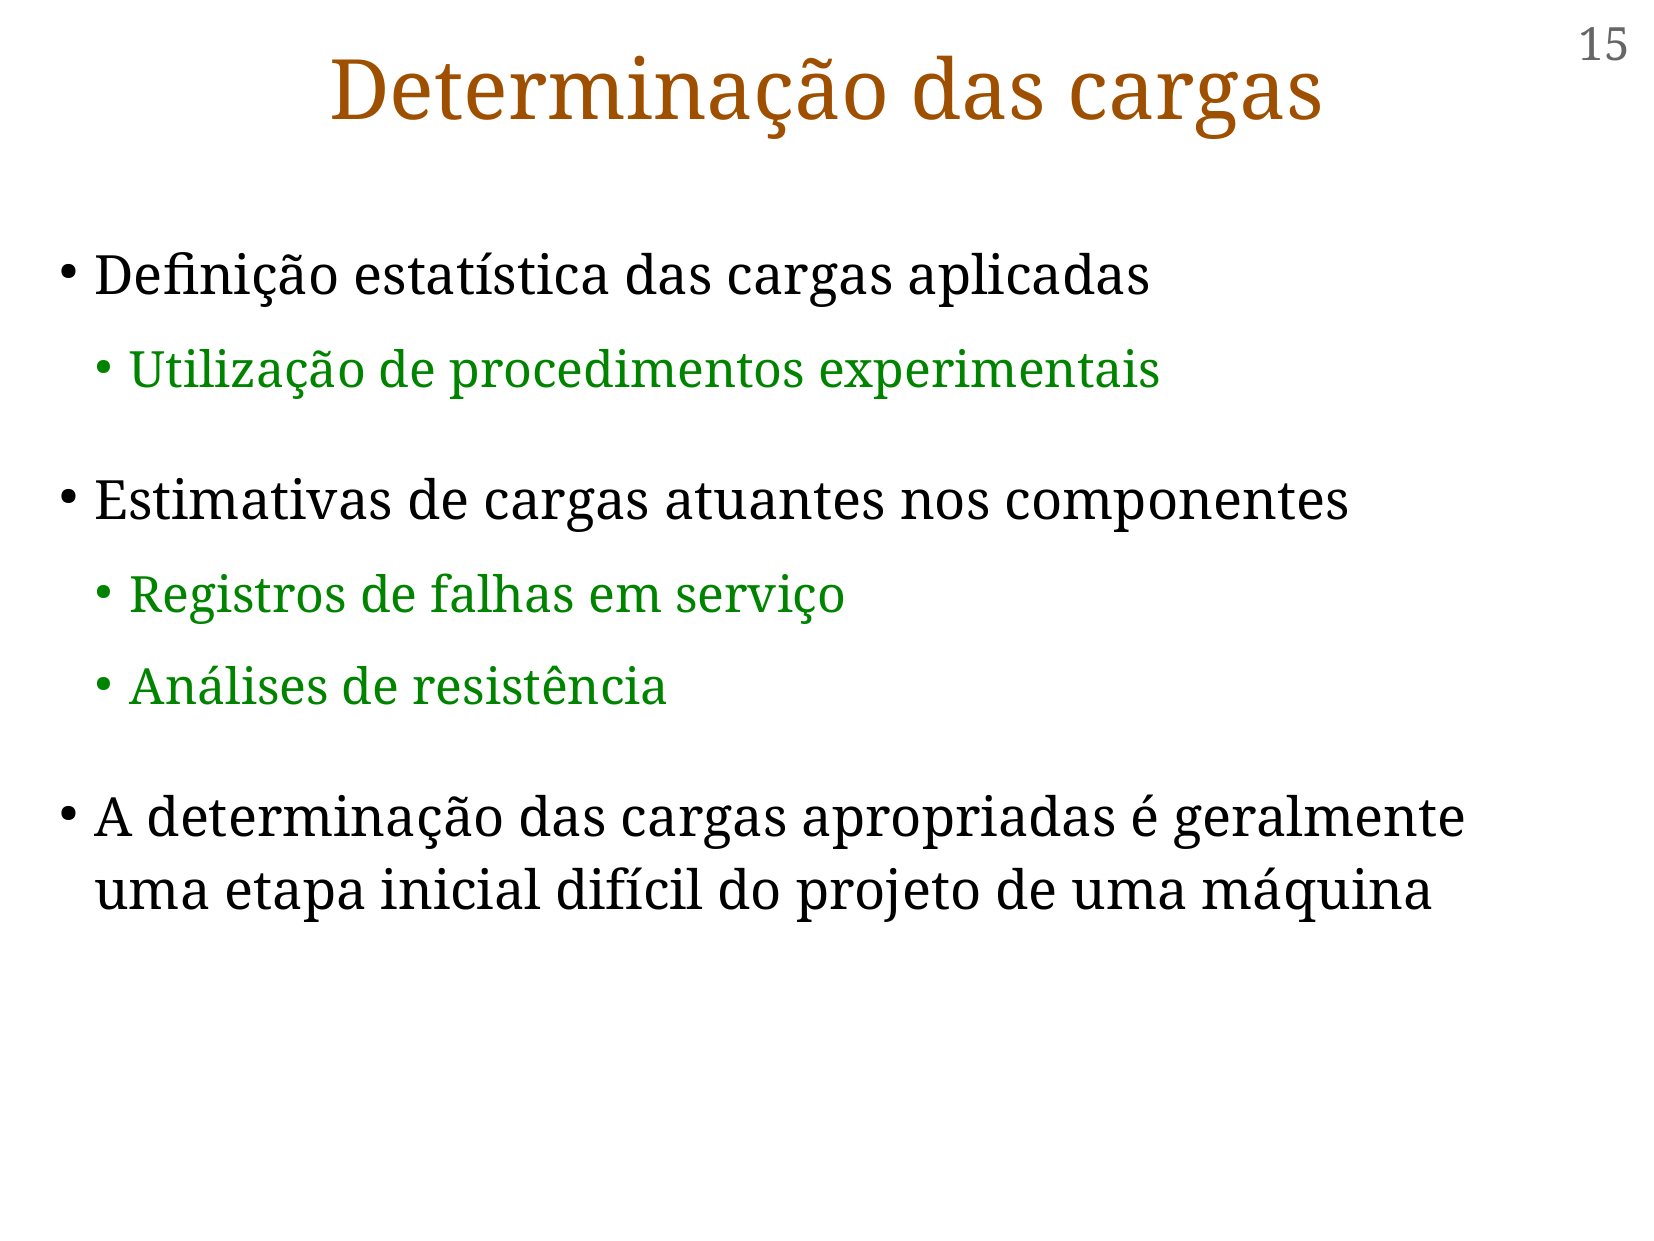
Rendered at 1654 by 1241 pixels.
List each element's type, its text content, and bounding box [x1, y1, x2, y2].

list Definição estatística das cargas aplicadas Utilização de procedimentos experimentais Estimativas de cargas atuantes nos componentes Registros de falhas em serviço Análises de resistência A determinação das cargas apropriadas é geralmente uma etapa inicial difícil do projeto de uma máquina [59, 236, 1595, 1211]
title Determinação das cargas [59, 29, 1595, 148]
